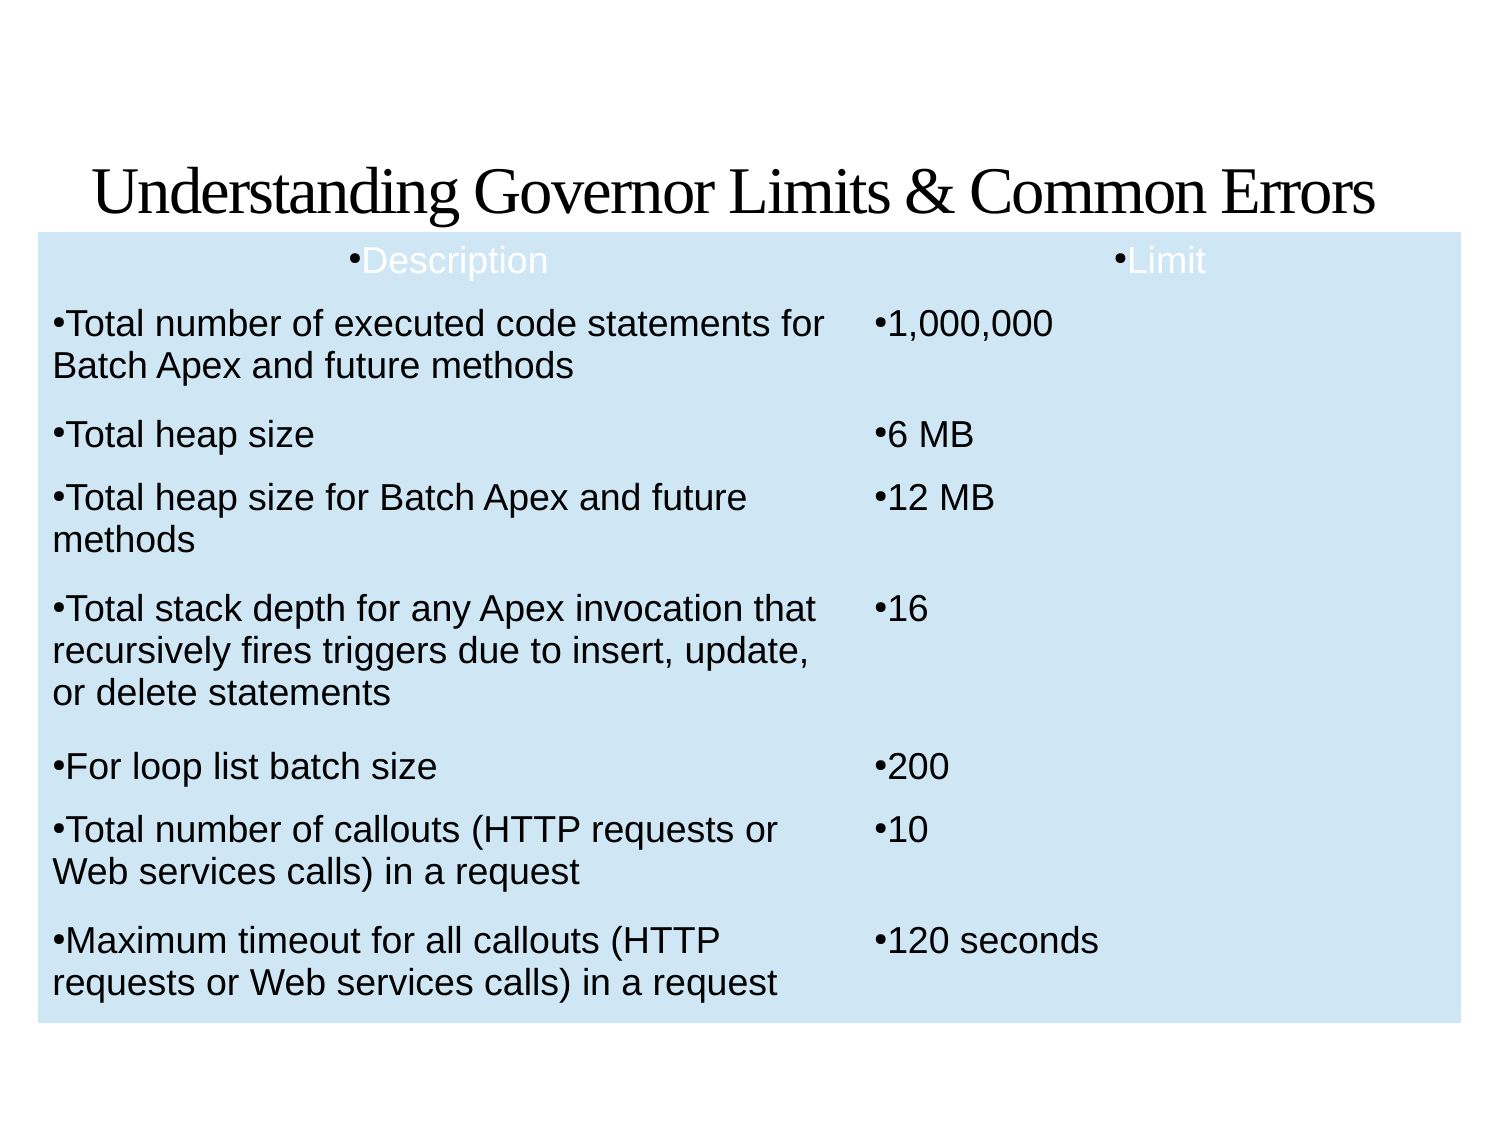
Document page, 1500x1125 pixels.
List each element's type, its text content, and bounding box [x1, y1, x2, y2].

table_cell Maximum timeout for all callouts (HTTP requests or Web services calls) in a request [38, 912, 859, 1023]
table_header Description [38, 232, 859, 295]
table_cell Total heap size for Batch Apex and future methods [38, 469, 859, 580]
table_cell Total stack depth for any Apex invocation that recursively fires triggers due to insert, update, or delete statements [38, 580, 859, 738]
table_cell 200 [859, 738, 1461, 801]
table_cell Total number of executed code statements for Batch Apex and future methods [38, 295, 859, 406]
table_cell For loop list batch size [38, 738, 859, 801]
table_cell 1,000,000 [859, 295, 1461, 406]
table_cell 120 seconds [859, 912, 1461, 1023]
table_cell 10 [859, 801, 1461, 912]
table_cell Total number of callouts (HTTP requests or Web services calls) in a request [38, 801, 859, 912]
table_header Limit [859, 232, 1461, 295]
title Understanding Governor Limits & Common Errors [76, 137, 1427, 232]
table_cell 6 MB [859, 406, 1461, 469]
table_cell 12 MB [859, 469, 1461, 580]
table_cell Total heap size [38, 406, 859, 469]
table_cell 16 [859, 580, 1461, 738]
